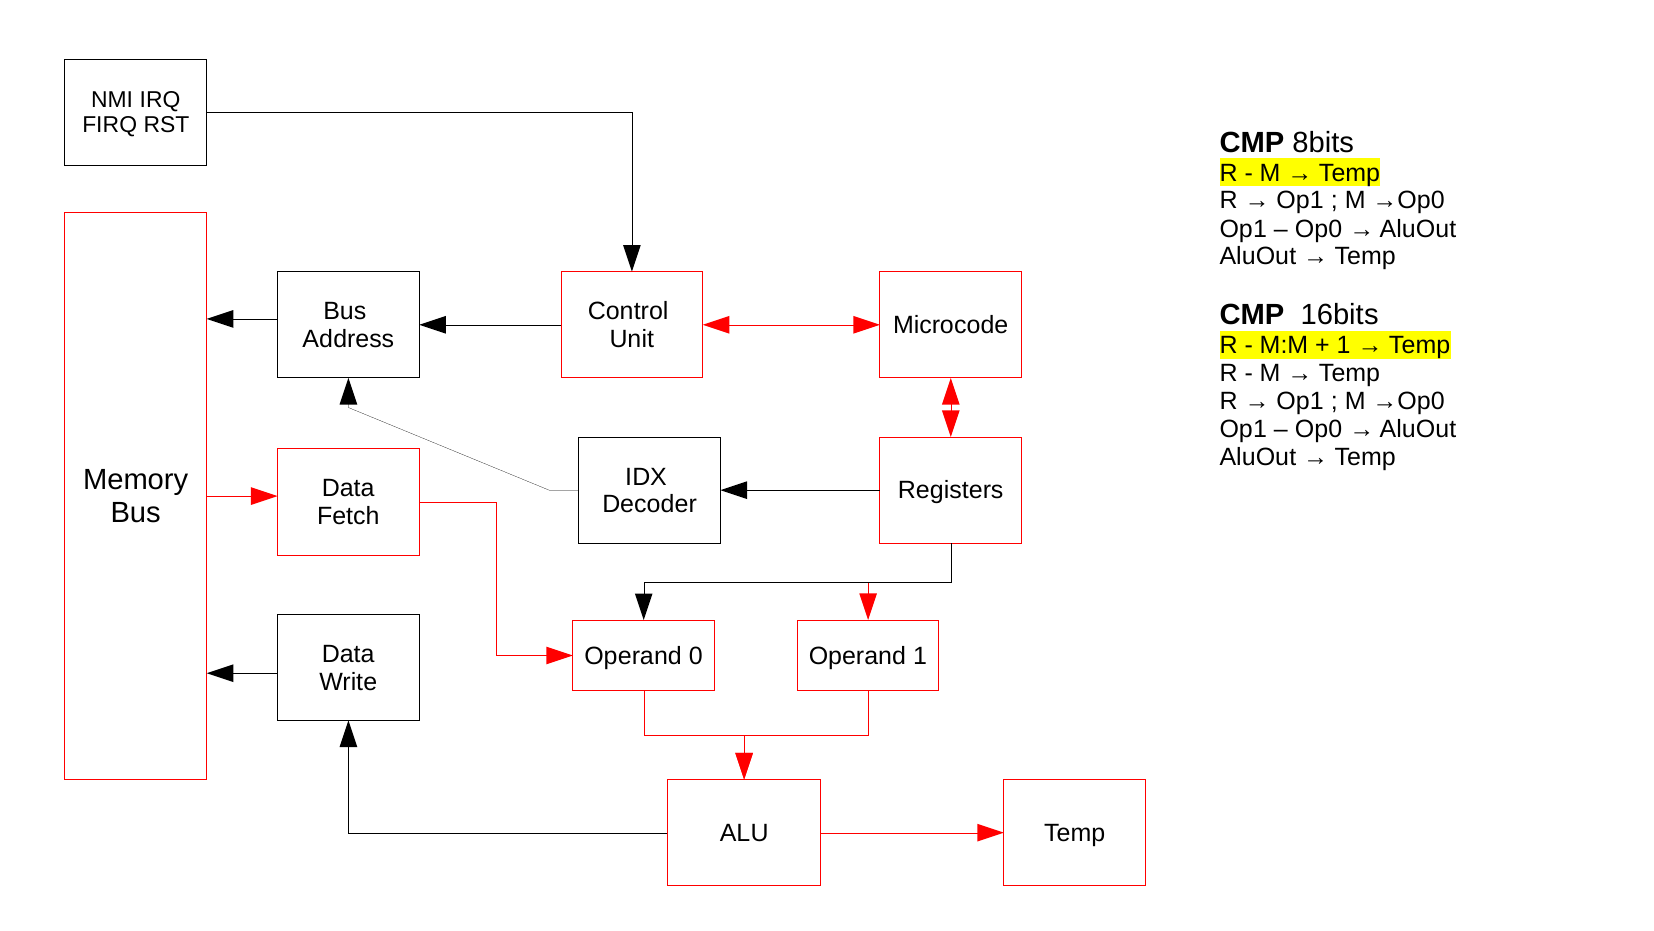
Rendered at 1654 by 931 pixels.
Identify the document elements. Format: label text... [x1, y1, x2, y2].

text_box Registers [879, 437, 1022, 544]
text_box NMI IRQ FIRQ RST [64, 59, 207, 166]
text_box CMP 8bits R - M → Temp R → Op1 ; M →Op0 Op1 – Op0 → AluOut AluOut → Temp CMP 16bits R - M:M + 1 → Temp R - M → Temp R → Op1 ; M →Op0 Op1 – Op0 → AluOut AluOut → Temp [1204, 118, 1607, 535]
text_box Control Unit [561, 271, 703, 378]
text_box Memory Bus [64, 212, 207, 780]
text_box Operand 0 [572, 620, 715, 691]
text_box Bus Address [277, 271, 420, 378]
text_box IDX Decoder [578, 437, 721, 544]
text_box Temp [1003, 779, 1146, 886]
text_box Operand 1 [797, 620, 939, 691]
text_box Microcode [879, 271, 1022, 378]
text_box ALU [667, 779, 821, 886]
text_box Data Fetch [277, 448, 420, 556]
text_box Data Write [277, 614, 420, 721]
